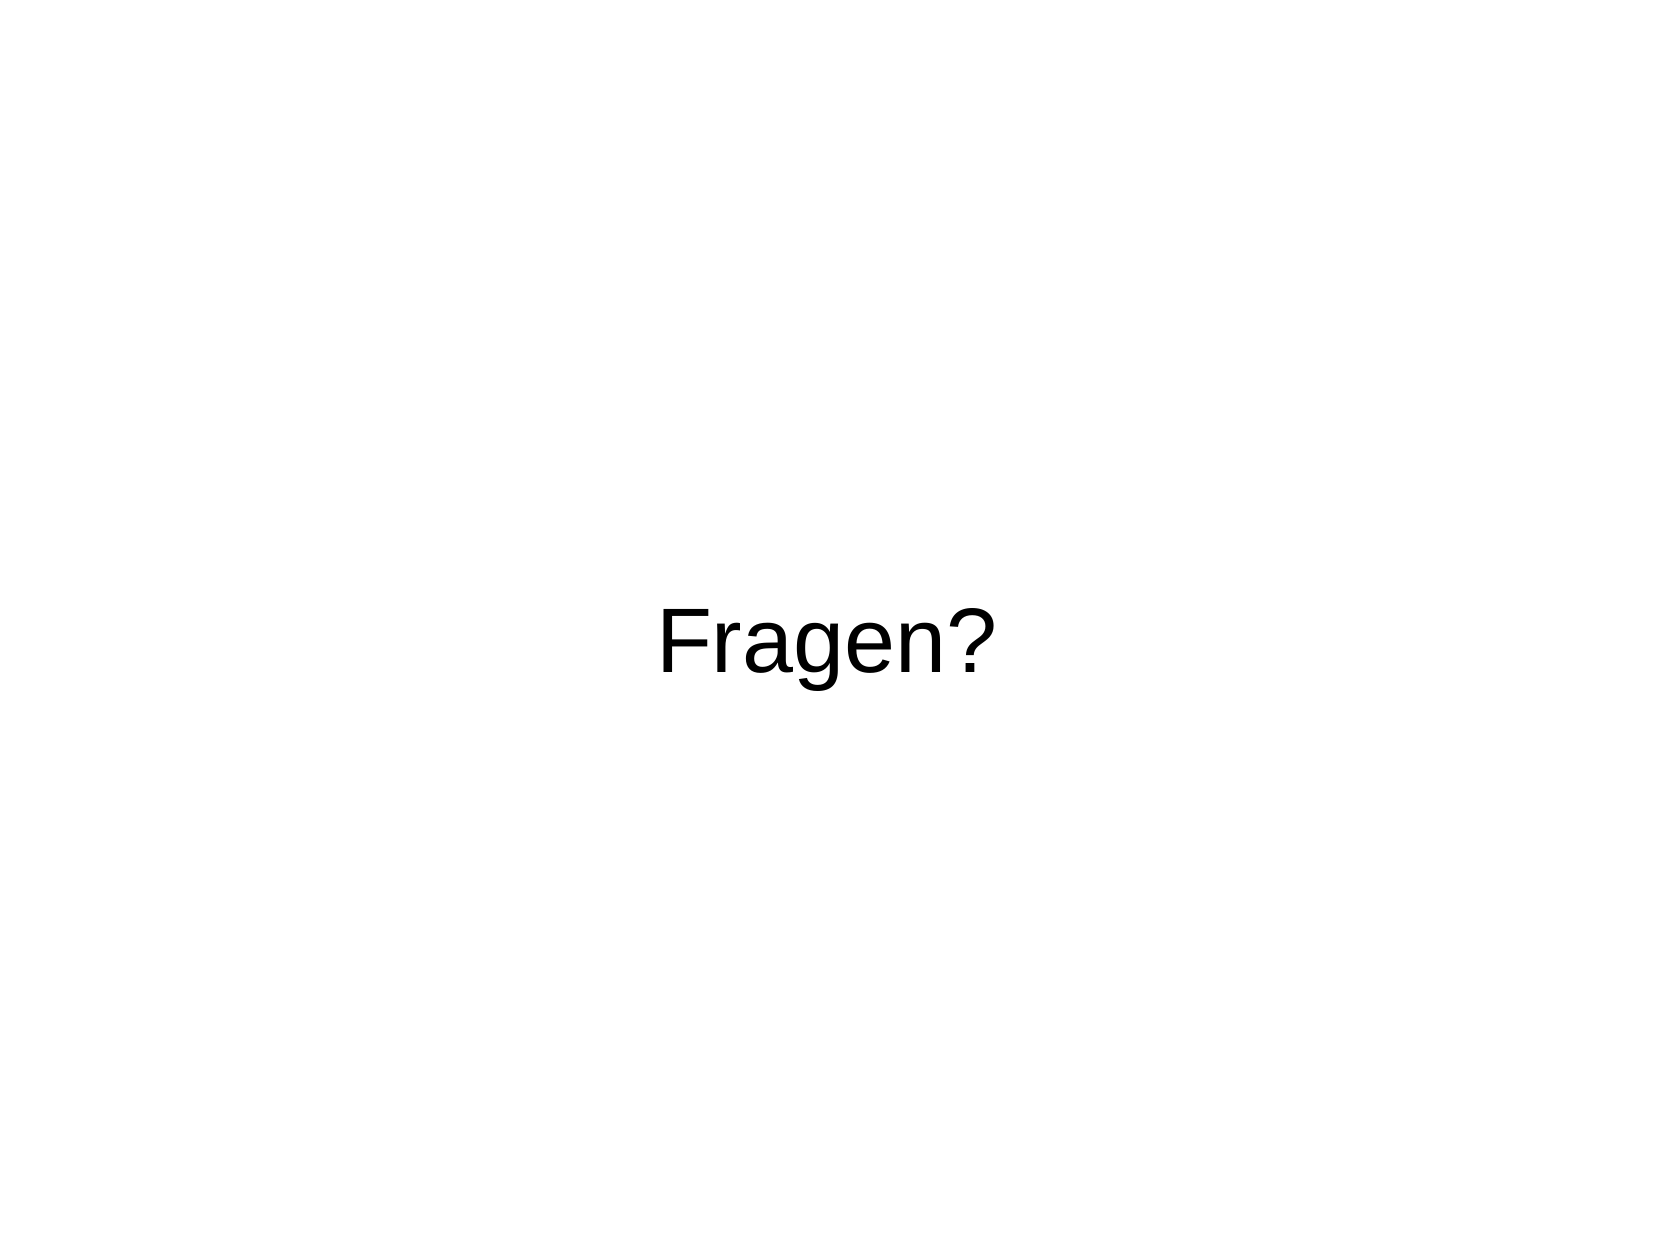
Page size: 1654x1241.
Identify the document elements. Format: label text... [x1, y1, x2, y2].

title Fragen? [82, 537, 1571, 745]
